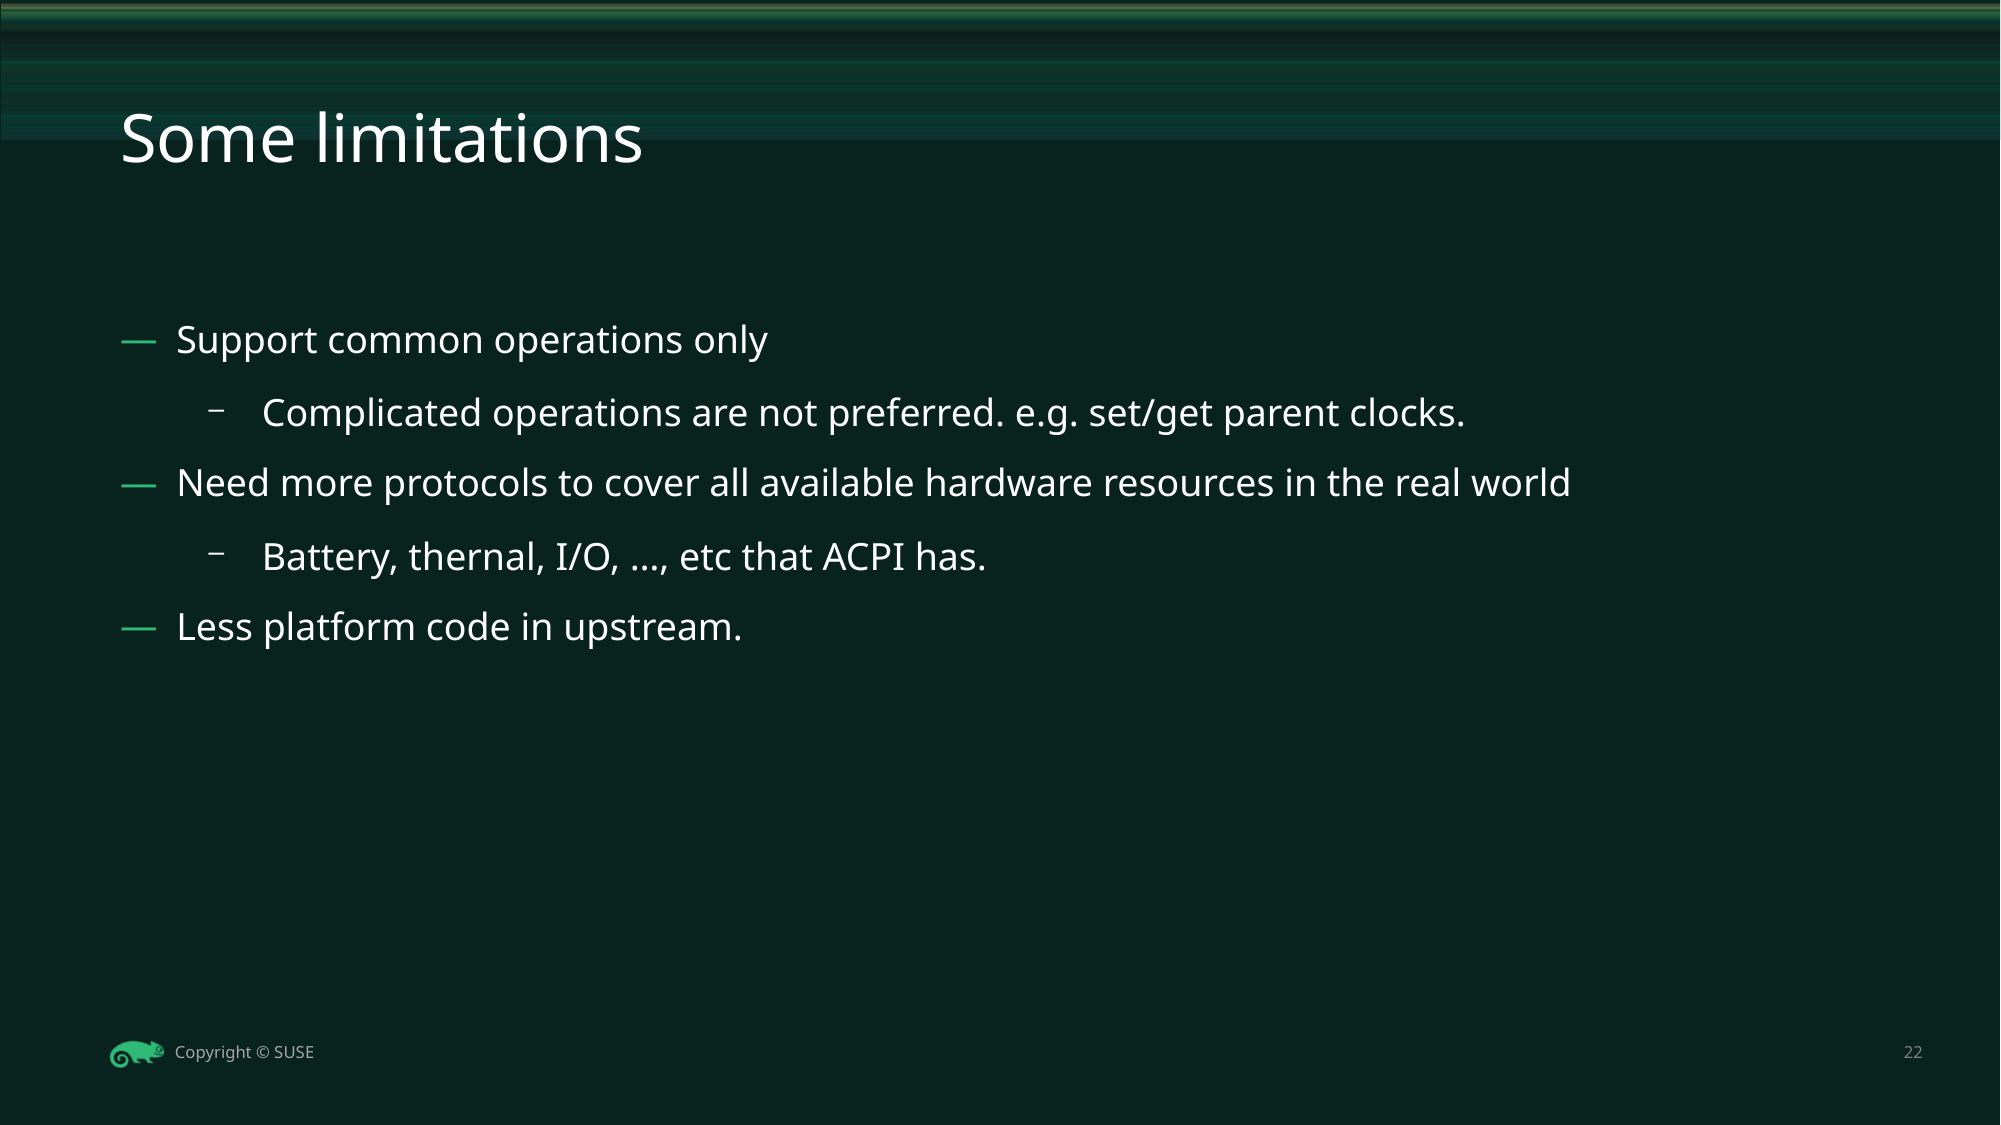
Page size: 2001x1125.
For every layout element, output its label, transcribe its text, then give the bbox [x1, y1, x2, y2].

picture [1, 0, 2001, 140]
list Support common operations only Complicated operations are not preferred. e.g. set/get parent clocks. Need more protocols to cover all available hardware resources in the real world Battery, thernal, I/O, …, etc that ACPI has. Less platform code in upstream. [120, 311, 1923, 825]
picture [99, 1031, 175, 1074]
title Some limitations [120, 103, 1880, 179]
